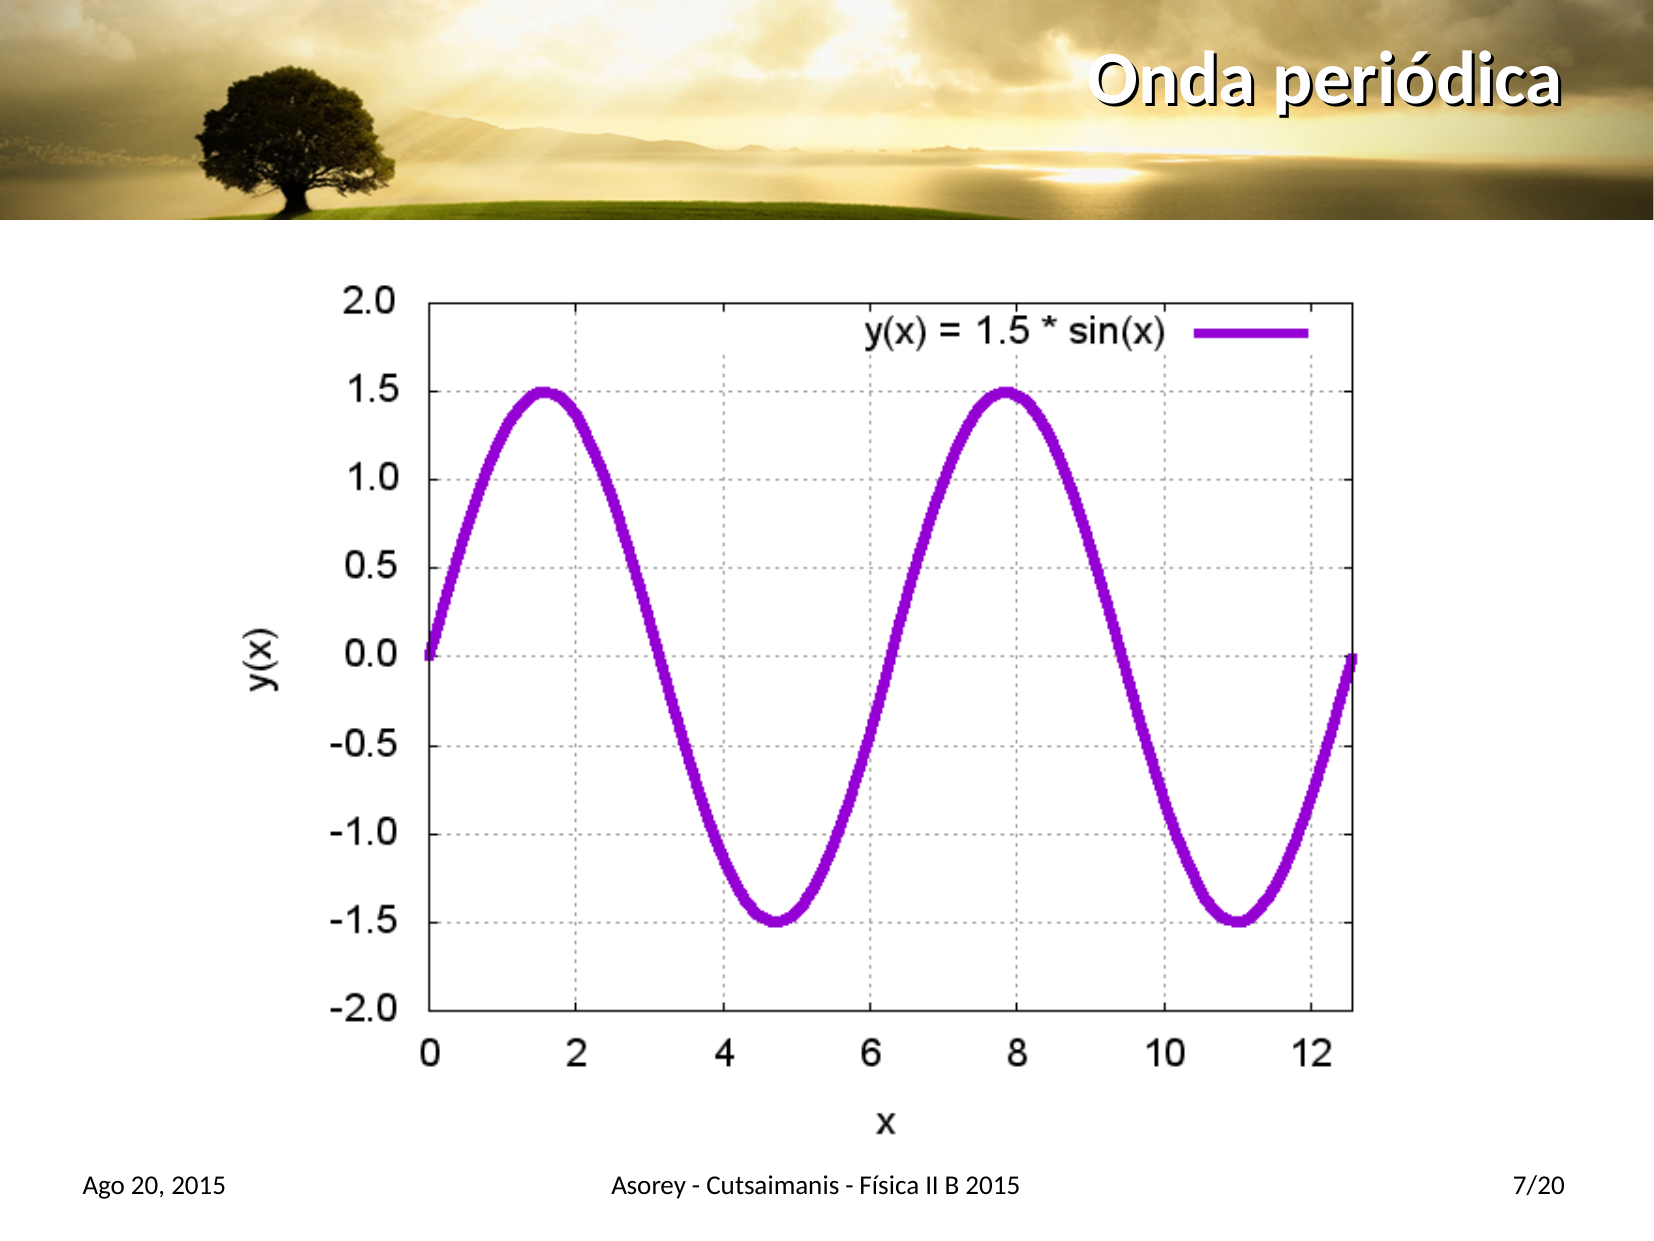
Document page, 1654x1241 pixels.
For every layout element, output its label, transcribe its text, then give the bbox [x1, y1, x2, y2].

picture [0, 0, 1654, 220]
title Onda periódica [75, 19, 1564, 151]
picture [226, 254, 1427, 1156]
